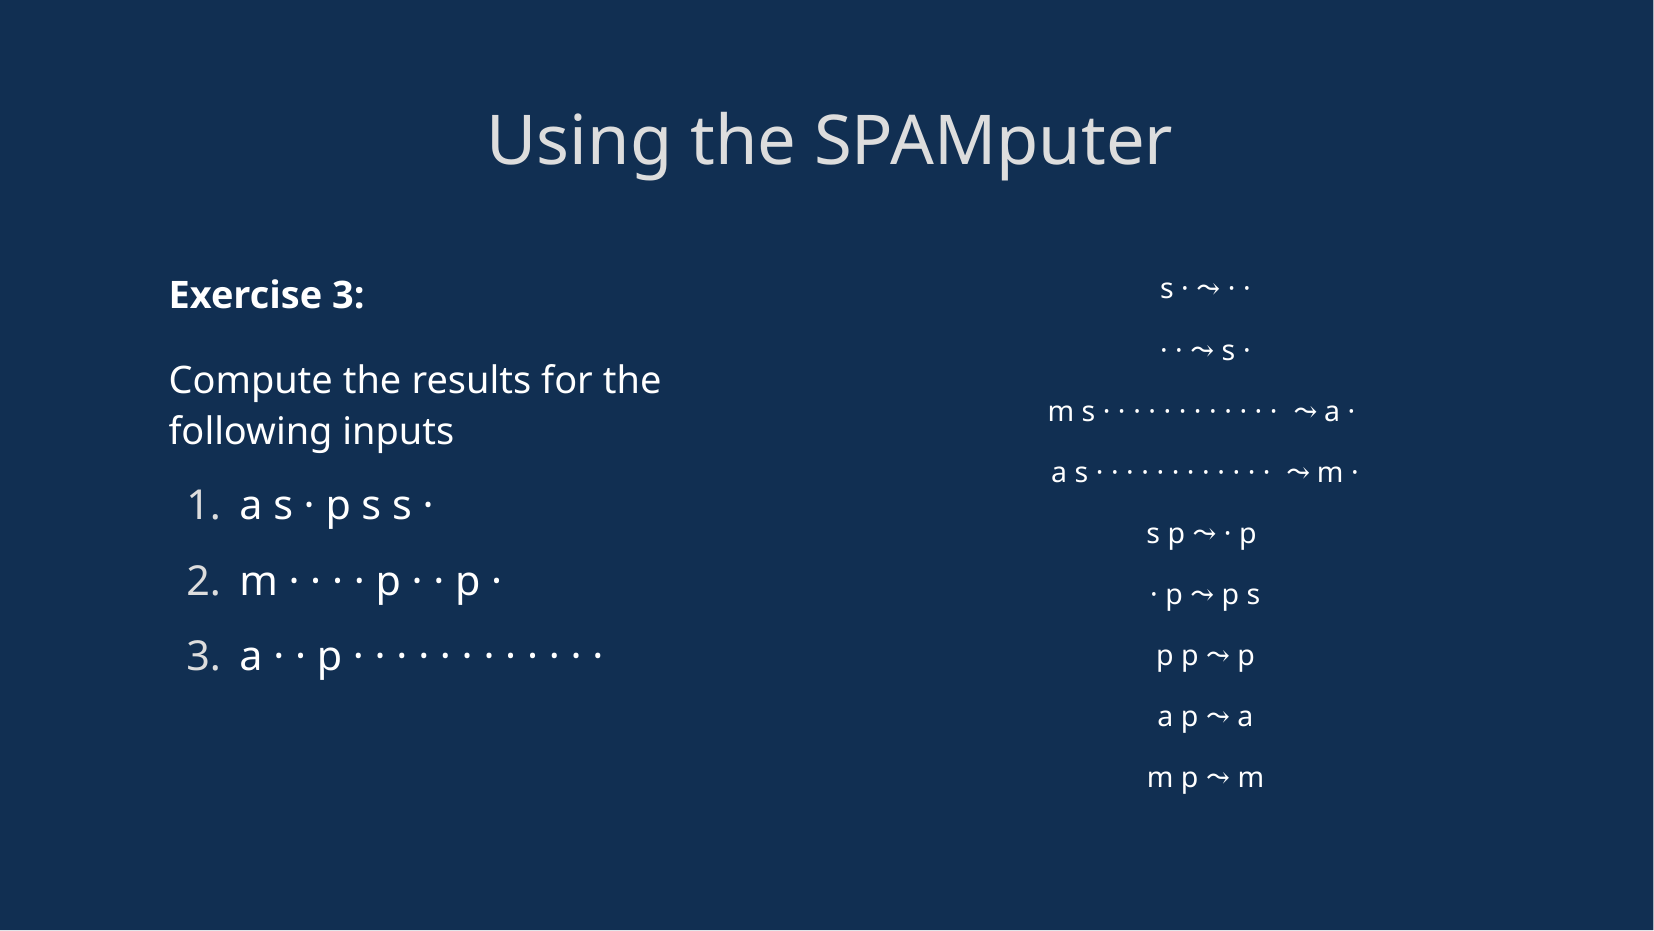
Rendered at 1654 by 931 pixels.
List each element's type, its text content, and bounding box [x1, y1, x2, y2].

title Using the SPAMputer [97, 56, 1563, 220]
list Exercise 3: Compute the results for the following inputs a s · p s s · m · · · · p · · p · a · · p · · · · · · · · · · · · [97, 268, 813, 806]
list s · ⤳ · · · · ⤳ s · m s · · · · · · · · · · · · ⤳ a · a s · · · · · · · · · · · · ⤳ m · s p ⤳ · p · p ⤳ p s p p ⤳ p a p ⤳ a m p ⤳ m [848, 268, 1563, 806]
